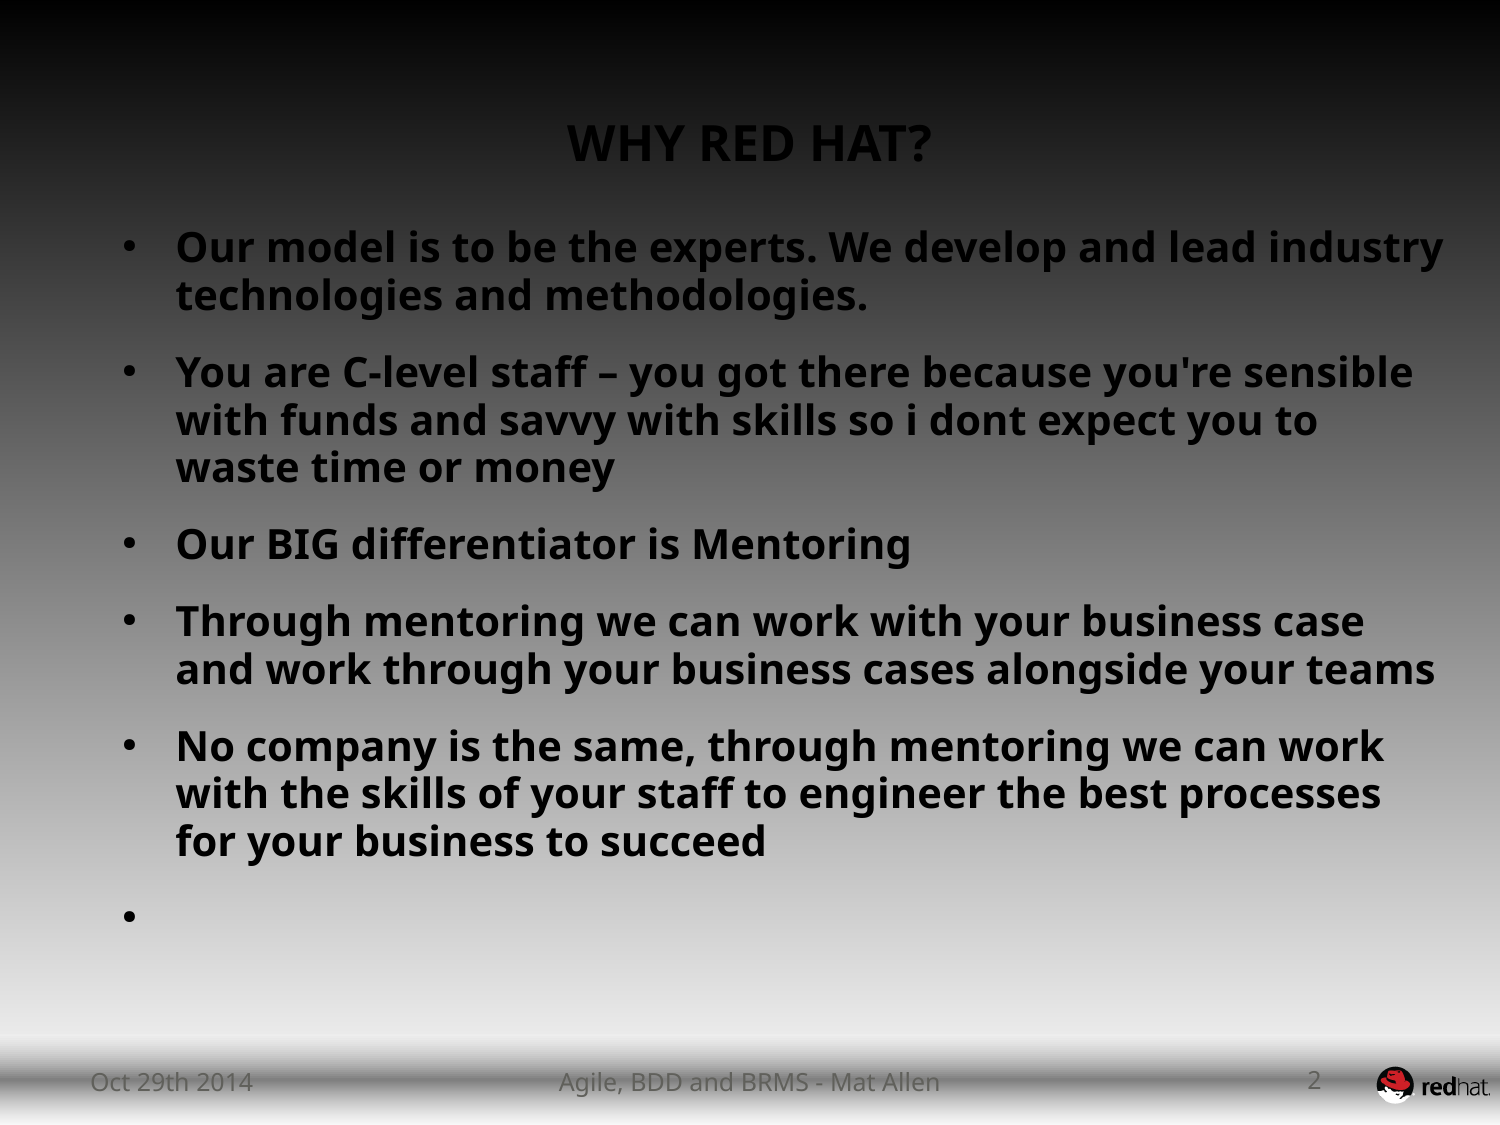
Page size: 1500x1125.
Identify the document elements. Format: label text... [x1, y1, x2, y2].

picture [1364, 1057, 1500, 1110]
slide_number <number> [1074, 1051, 1337, 1112]
slide_number Oct 29th 2014 [75, 1051, 425, 1112]
title Why Red Hat? [75, 22, 1426, 188]
footer Agile, BDD and BRMS - Mat Allen [512, 1051, 988, 1112]
list Our model is to be the experts. We develop and lead industry technologies and methodologies. You are C-level staff – you got there because you're sensible with funds and savvy with skills so i dont expect you to waste time or money Our BIG differentiator is Mentoring Through mentoring we can work with your business case and work through your business cases alongside your teams No company is the same, through mentoring we can work with the skills of your staff to engineer the best processes for your business to succeed [74, 209, 1477, 1012]
